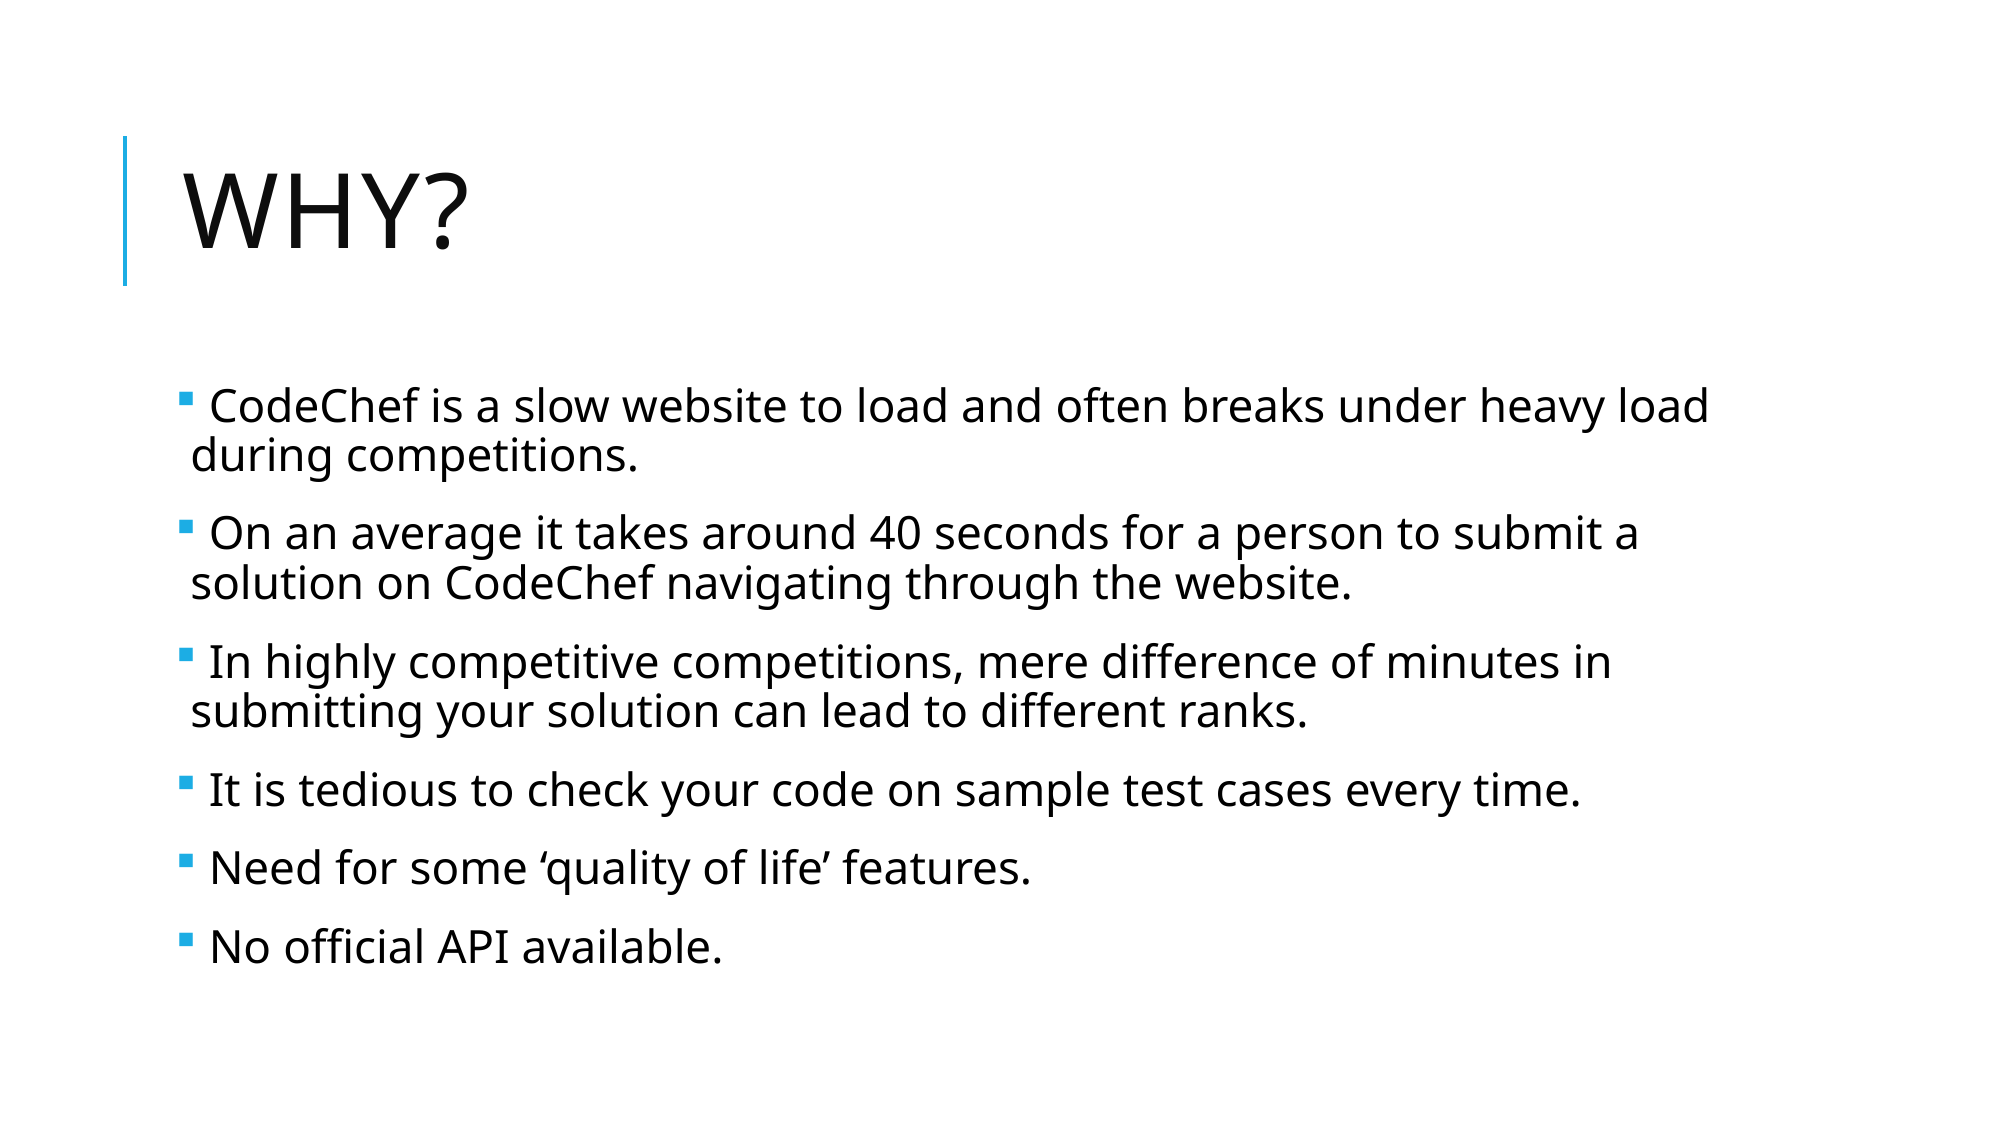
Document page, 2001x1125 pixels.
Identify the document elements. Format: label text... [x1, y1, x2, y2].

list CodeChef is a slow website to load and often breaks under heavy load during competitions. On an average it takes around 40 seconds for a person to submit a solution on CodeChef navigating through the website. In highly competitive competitions, mere difference of minutes in submitting your solution can lead to different ranks. It is tedious to check your code on sample test cases every time. Need for some ‘quality of life’ features. No official API available. [168, 375, 1763, 1035]
title Why? [168, 96, 1763, 342]
